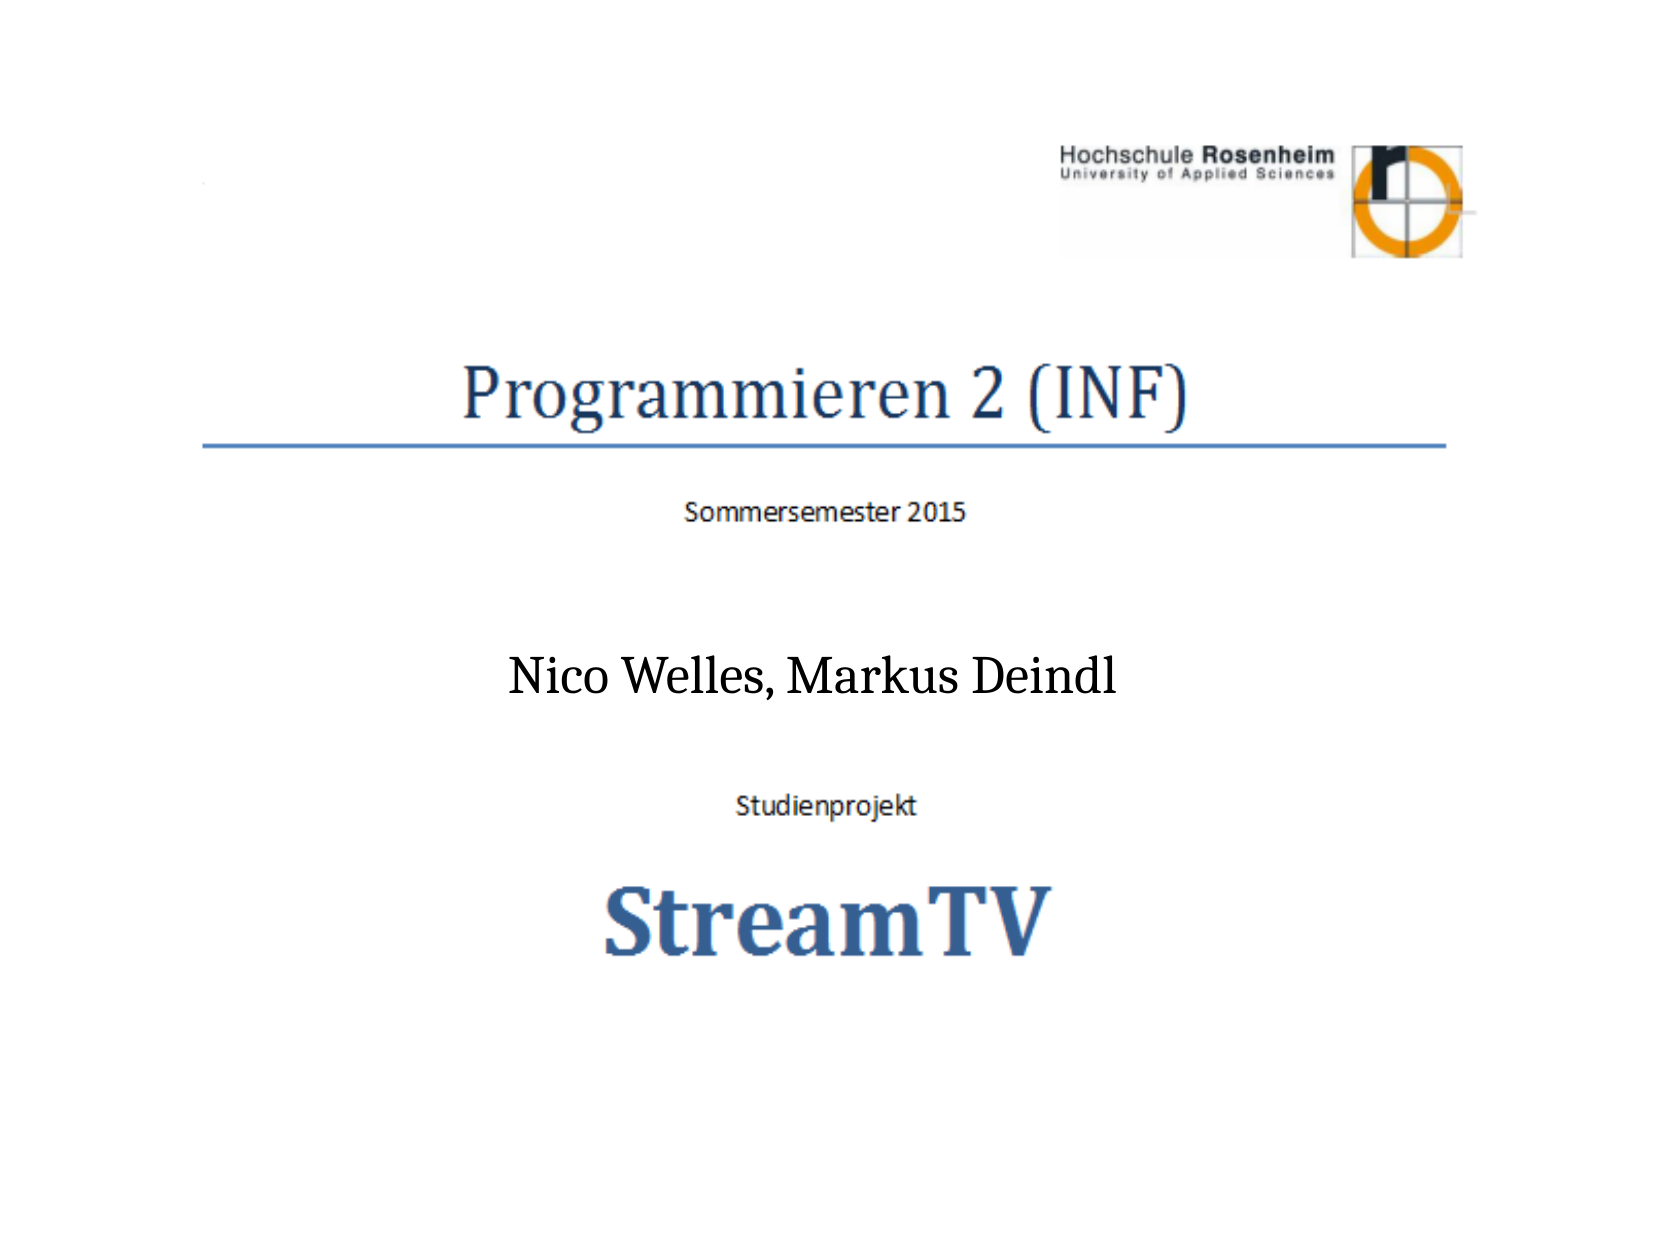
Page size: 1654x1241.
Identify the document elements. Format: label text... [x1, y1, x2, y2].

picture [133, 129, 1560, 993]
text_box Nico Welles, Markus Deindl [493, 637, 1161, 721]
